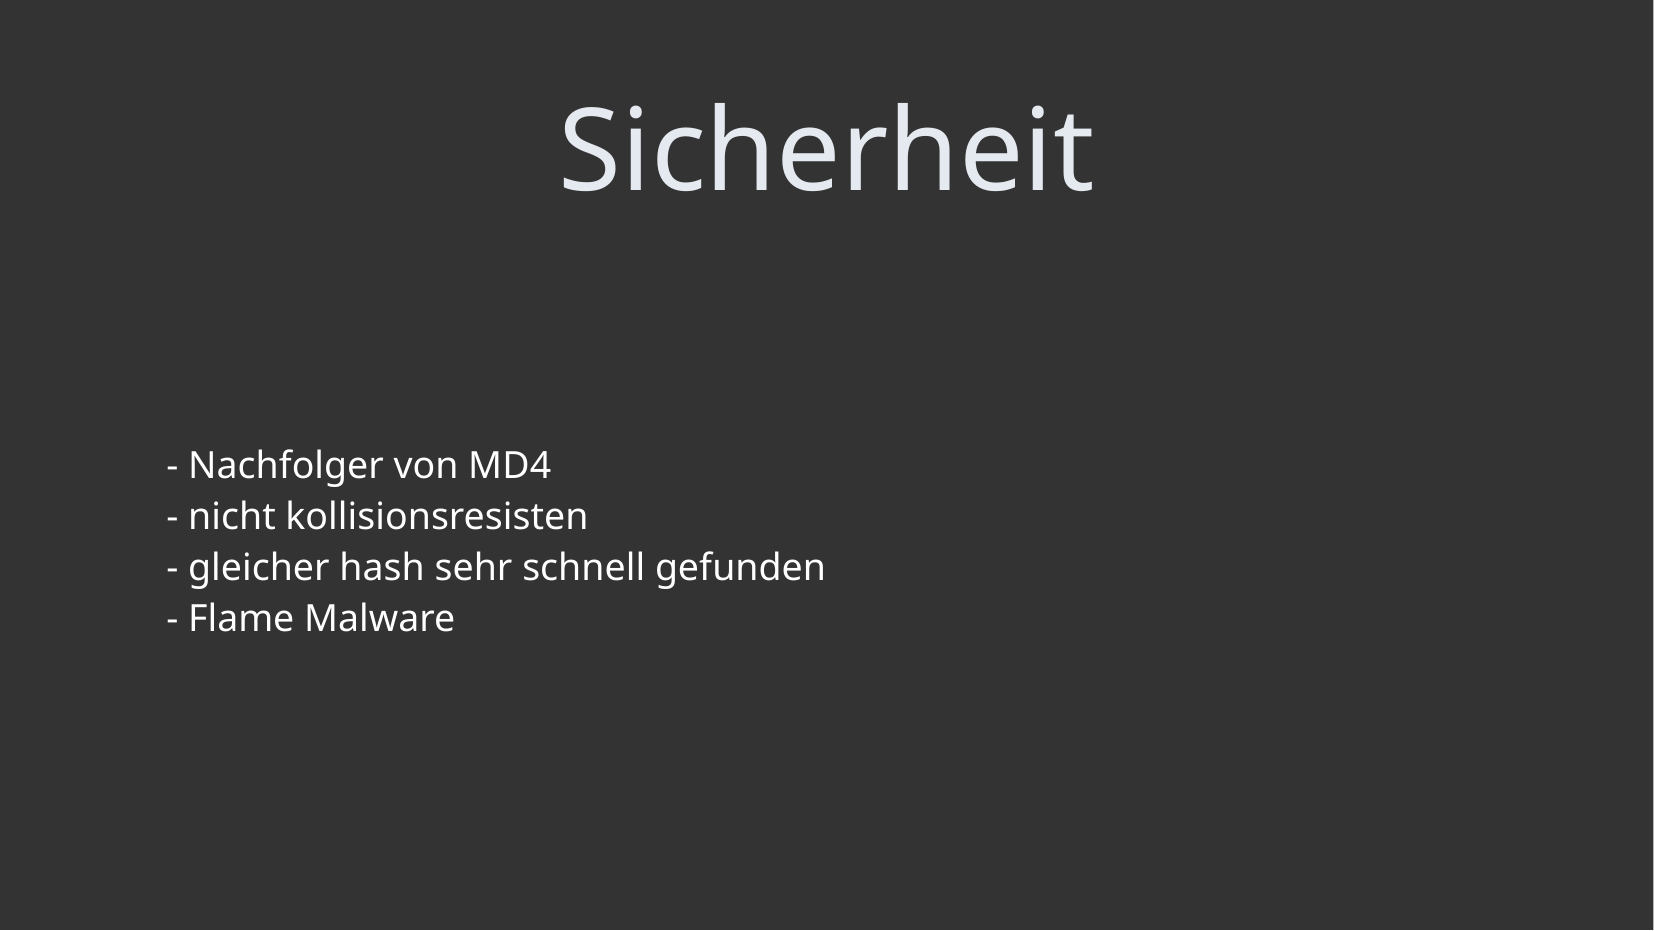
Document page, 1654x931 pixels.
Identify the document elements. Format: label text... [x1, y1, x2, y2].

text_box - Nachfolger von MD4 - nicht kollisionsresisten - gleicher hash sehr schnell gefunden - Flame Malware [151, 420, 1502, 661]
text_box Sicherheit [358, 57, 1296, 235]
